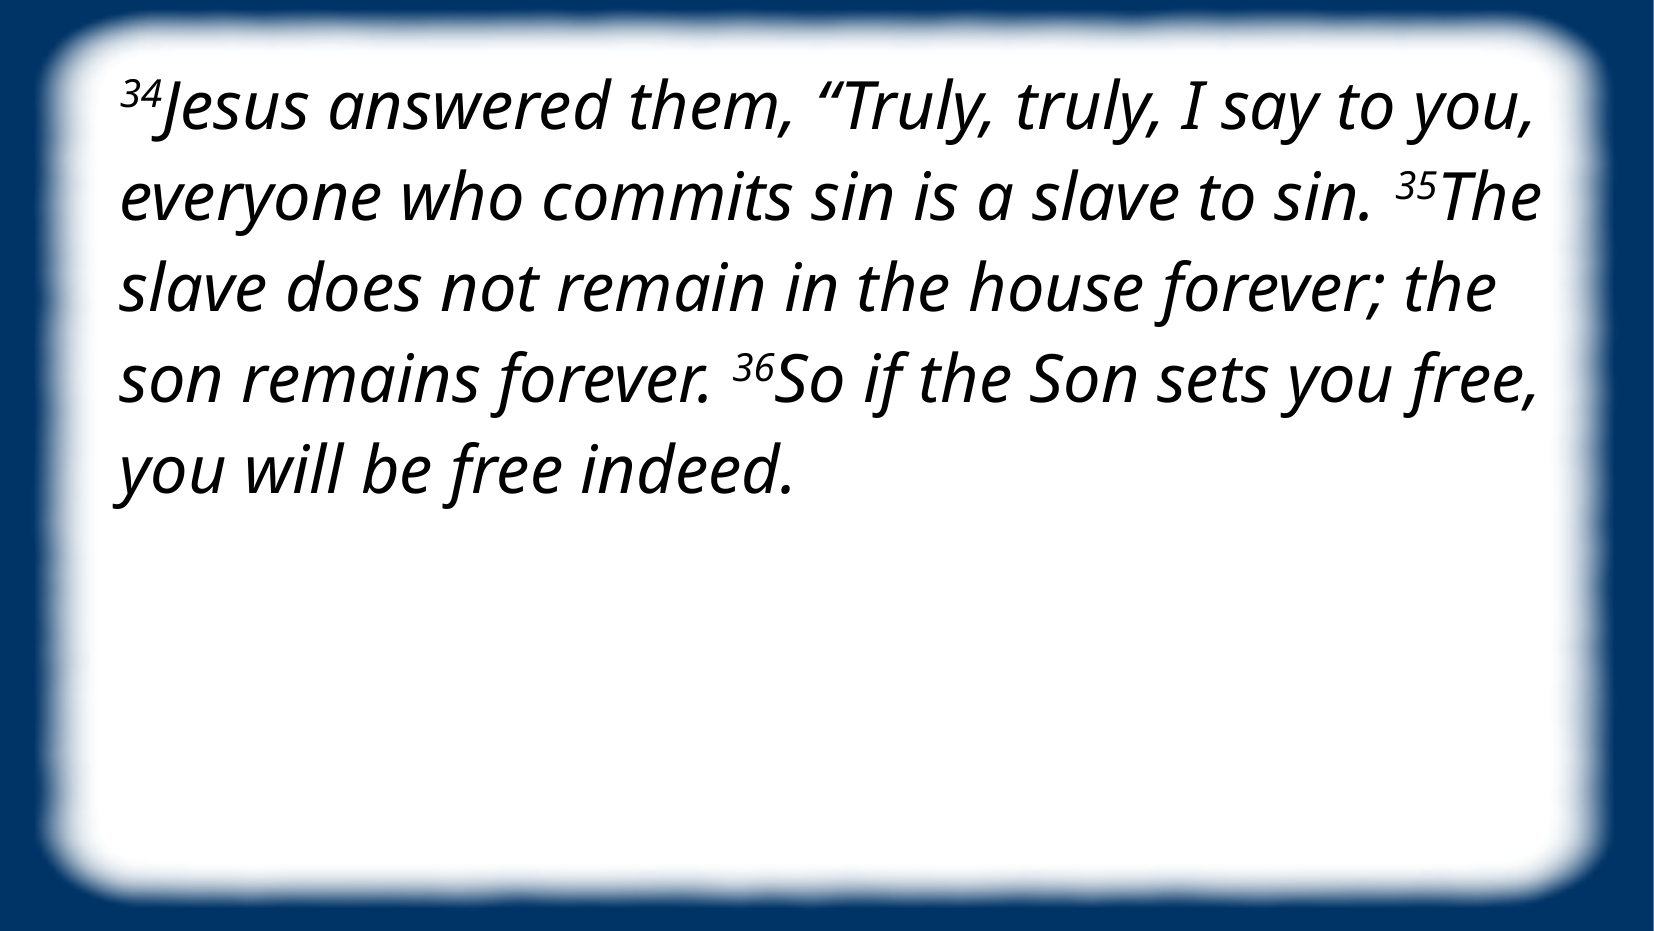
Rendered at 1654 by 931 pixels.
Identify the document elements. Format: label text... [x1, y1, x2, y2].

text_box 34Jesus answered them, “Truly, truly, I say to you, everyone who commits sin is a slave to sin. 35The slave does not remain in the house forever; the son remains forever. 36So if the Son sets you free, you will be free indeed. [105, 51, 1561, 511]
picture [0, 0, 1654, 931]
